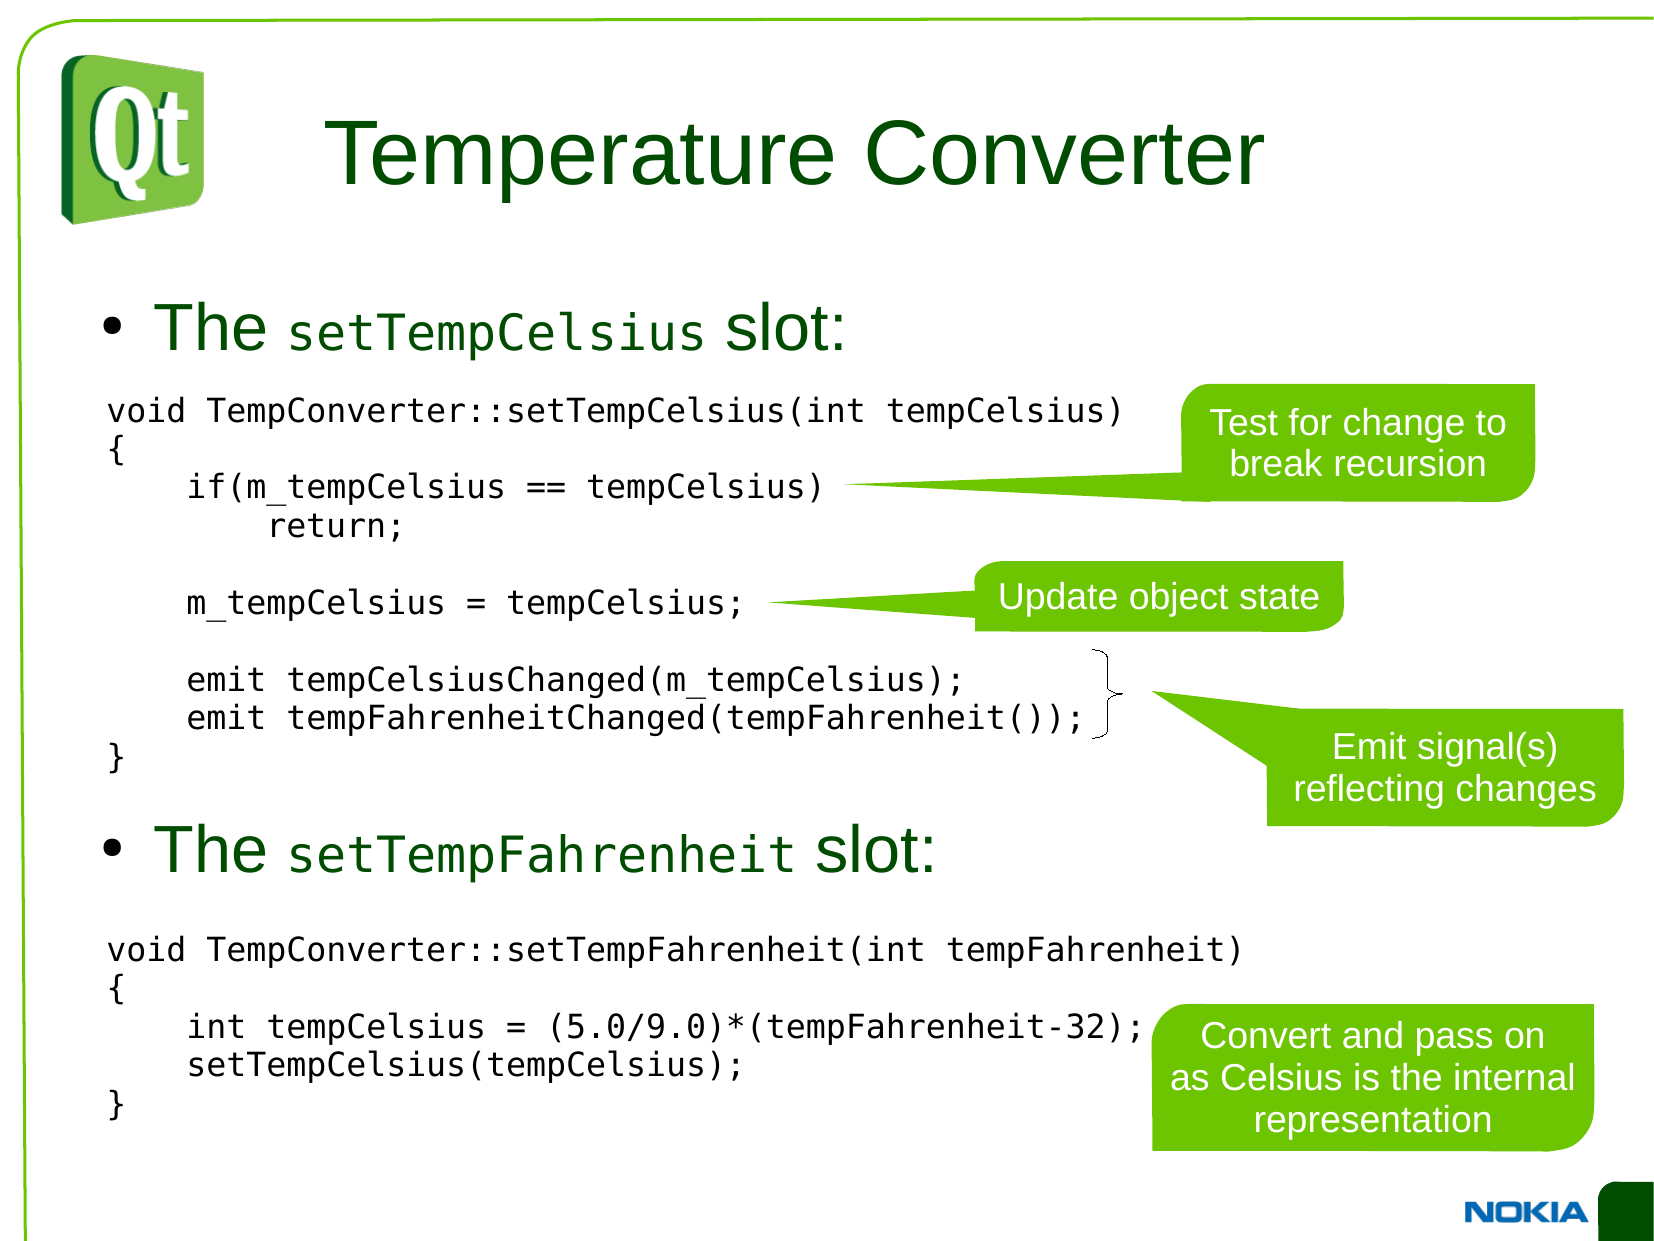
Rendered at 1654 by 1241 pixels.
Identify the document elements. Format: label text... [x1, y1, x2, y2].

text_box void TempConverter::setTempCelsius(int tempCelsius) { if(m_tempCelsius == tempCelsius) return; m_tempCelsius = tempCelsius; emit tempCelsiusChanged(m_tempCelsius); emit tempFahrenheitChanged(tempFahrenheit()); } void TempConverter::setTempFahrenheit(int tempFahrenheit) { int tempCelsius = (5.0/9.0)*(tempFahrenheit-32); setTempCelsius(tempCelsius); } [91, 886, 1536, 1135]
text_box Update object state [974, 561, 1344, 632]
list The setTempCelsius slot: The setTempFahrenheit slot: [82, 290, 1571, 886]
picture [1465, 1201, 1589, 1223]
text_box [767, 590, 975, 618]
text_box Convert and pass on as Celsius is the internal representation [1151, 1003, 1595, 1152]
text_box [1151, 690, 1294, 766]
text_box Test for change to break recursion [1181, 383, 1536, 502]
title Temperature Converter [257, 49, 1333, 257]
picture [61, 55, 204, 225]
text_box [844, 472, 1181, 501]
text_box Emit signal(s) reflecting changes [1266, 708, 1625, 827]
